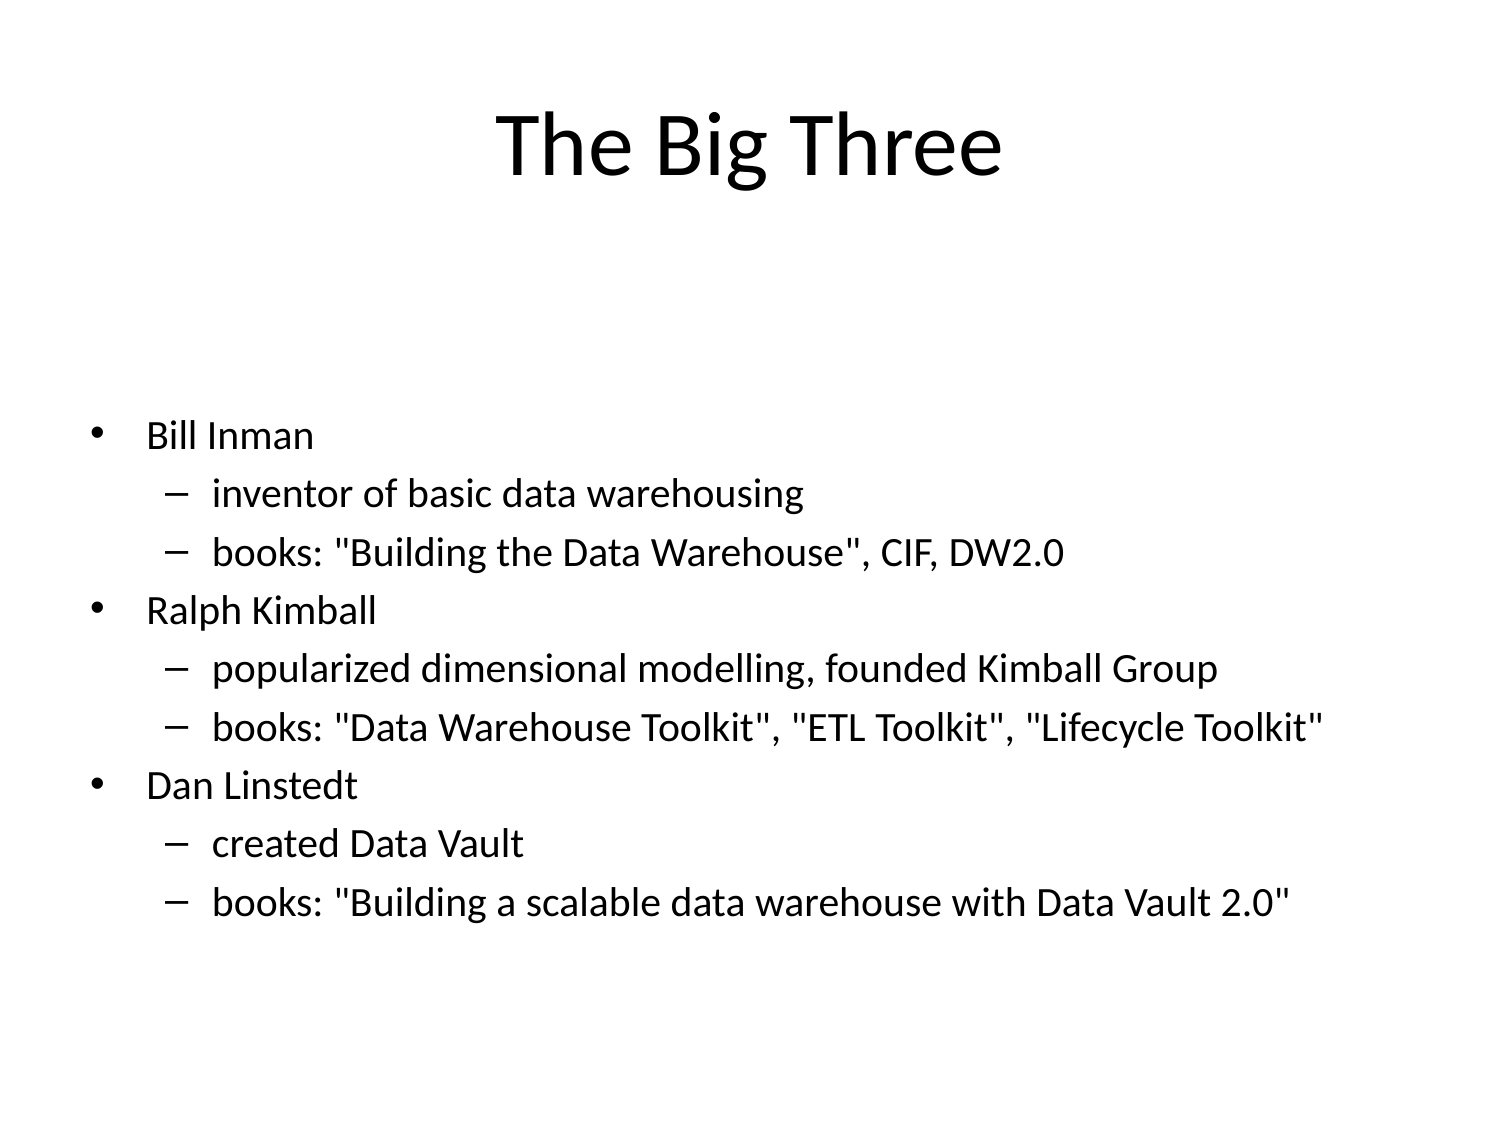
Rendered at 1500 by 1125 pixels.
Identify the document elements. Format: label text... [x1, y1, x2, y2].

title The Big Three [75, 45, 1425, 233]
list Bill Inman inventor of basic data warehousing books: "Building the Data Warehouse", CIF, DW2.0 Ralph Kimball popularized dimensional modelling, founded Kimball Group books: "Data Warehouse Toolkit", "ETL Toolkit", "Lifecycle Toolkit" Dan Linstedt created Data Vault books: "Building a scalable data warehouse with Data Vault 2.0" [75, 400, 1425, 966]
